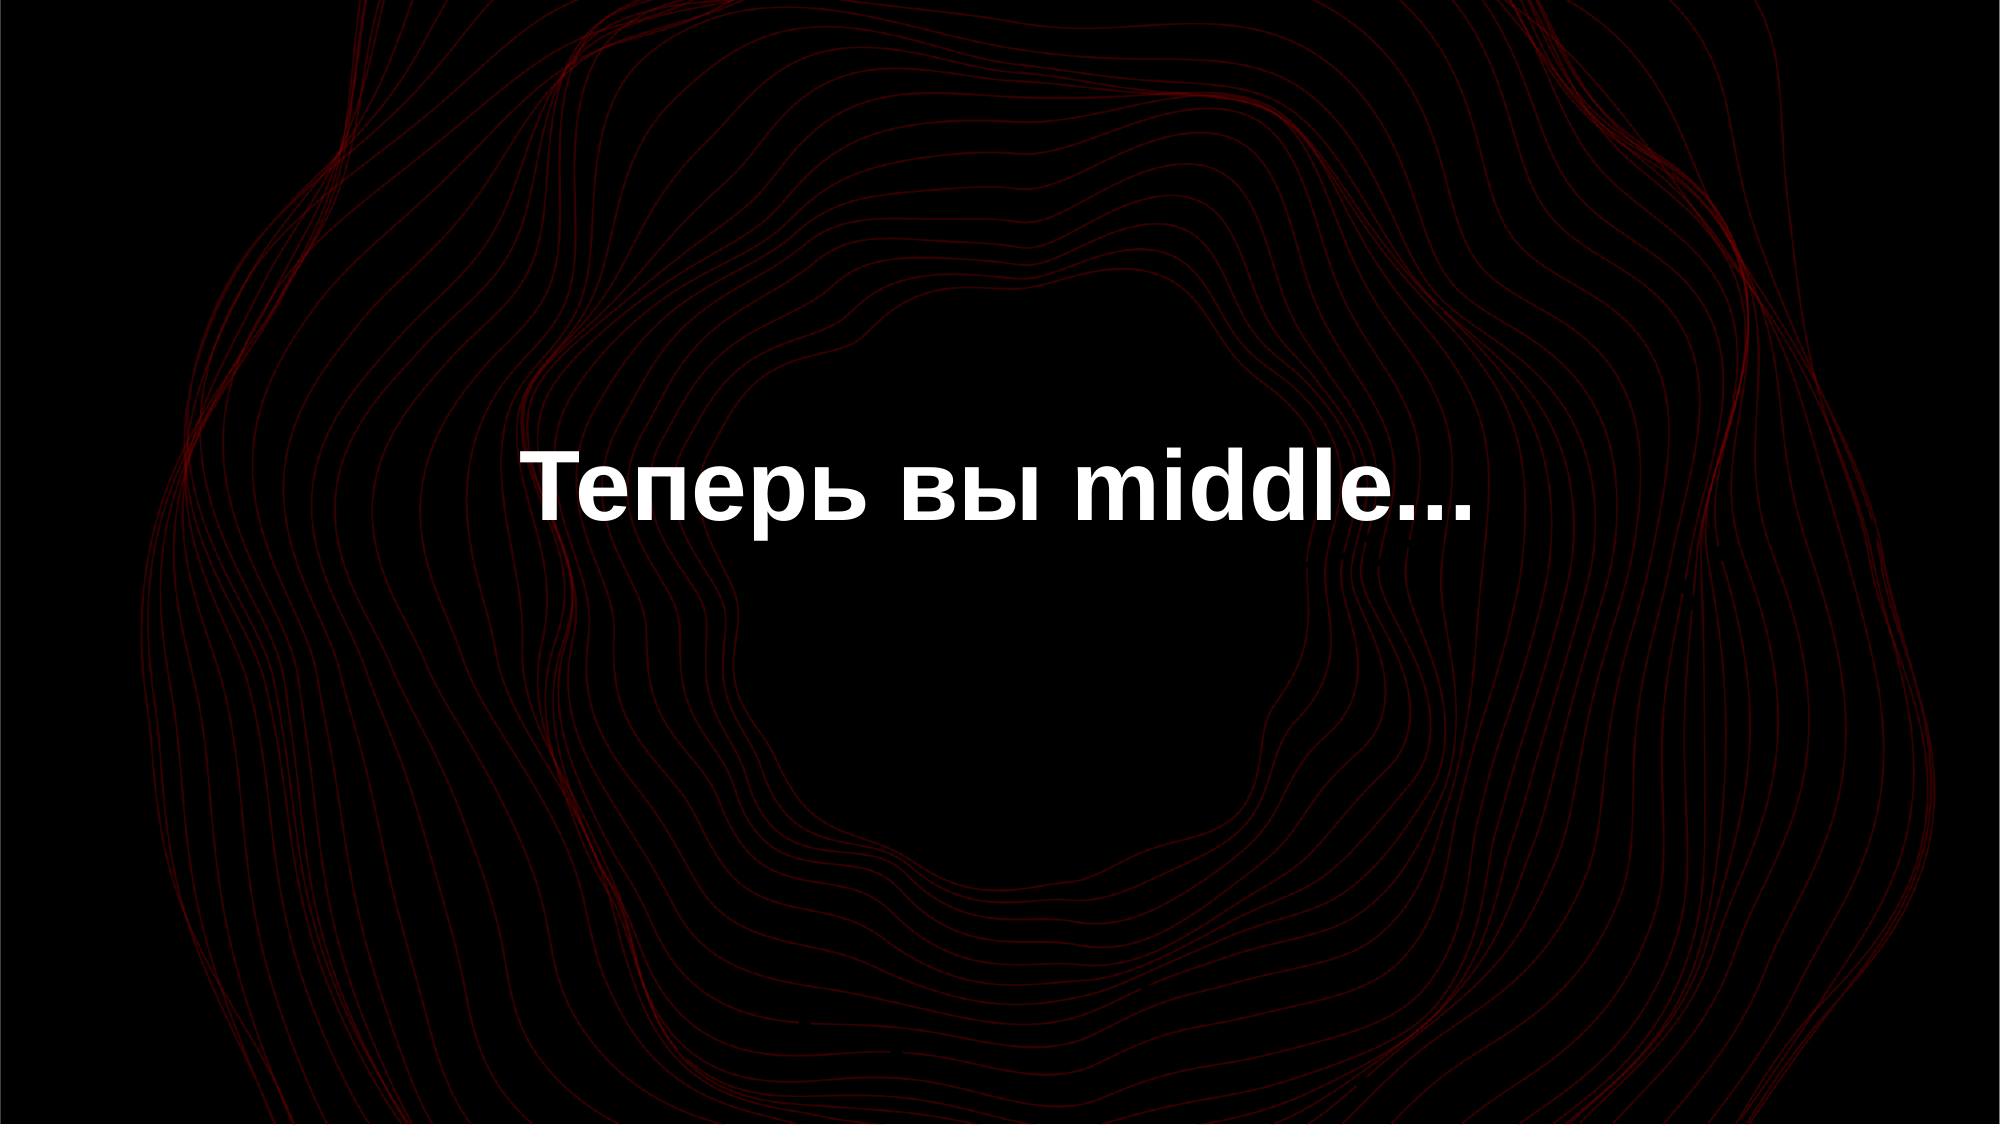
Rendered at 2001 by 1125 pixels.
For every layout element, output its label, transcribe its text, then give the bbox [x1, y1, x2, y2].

title Теперь вы middle... [136, 431, 1862, 543]
picture [0, 0, 2001, 1125]
